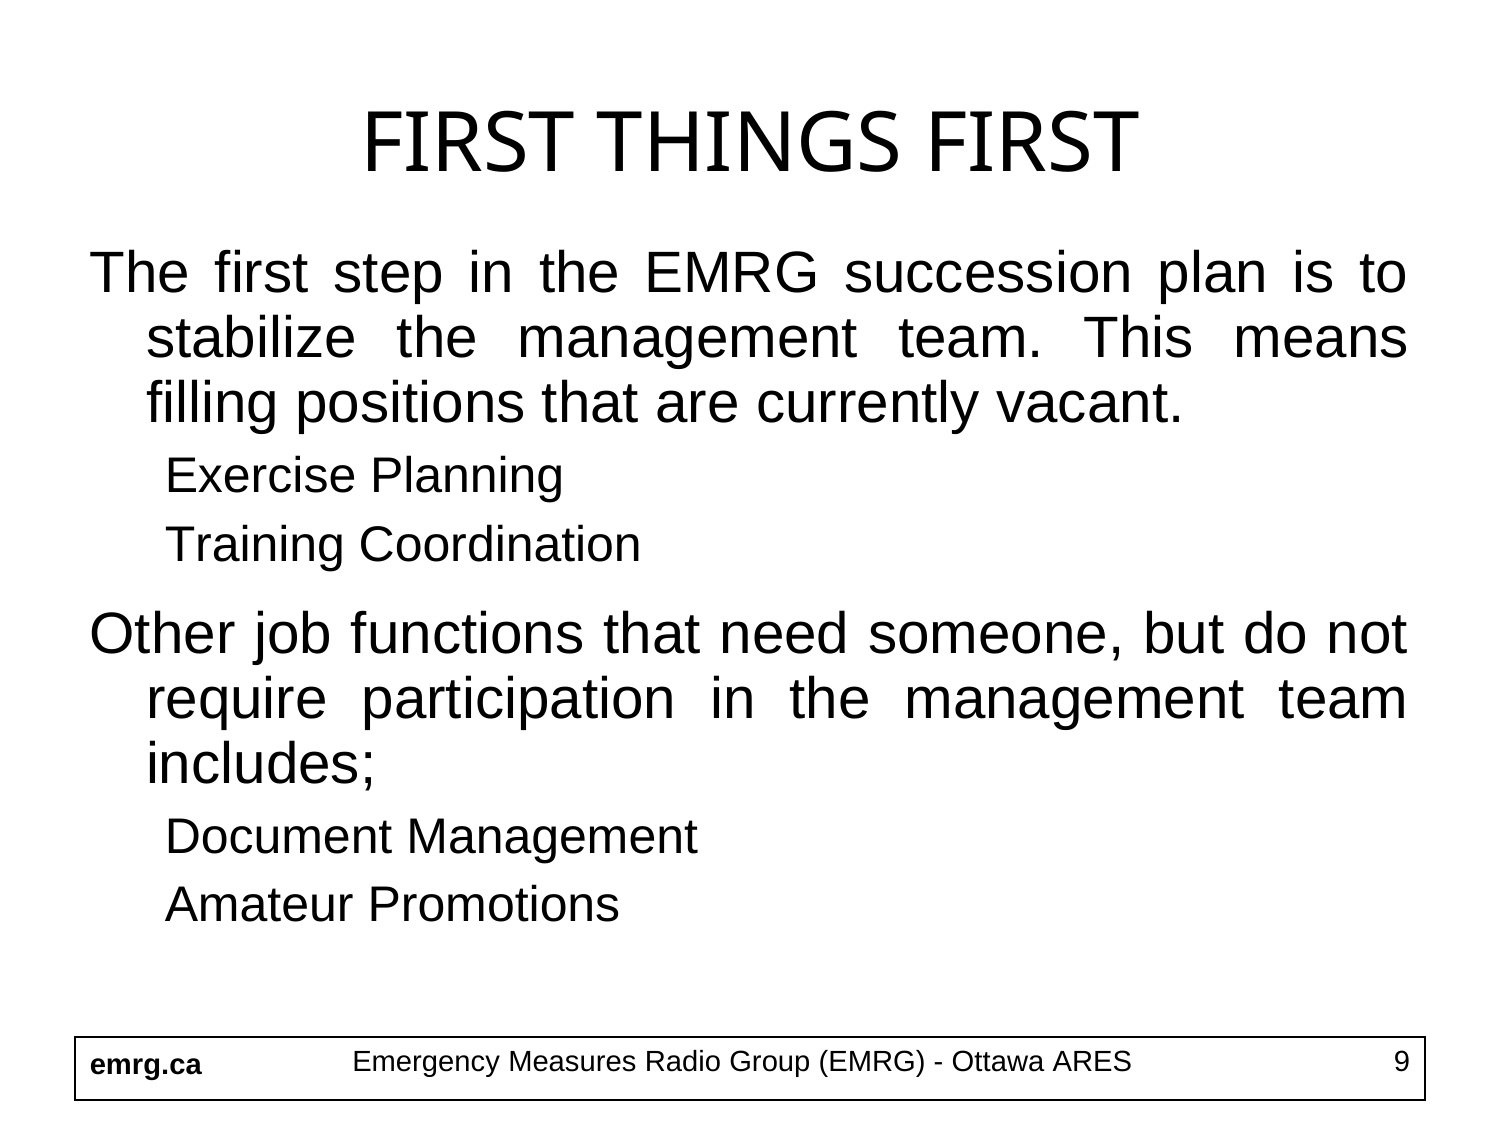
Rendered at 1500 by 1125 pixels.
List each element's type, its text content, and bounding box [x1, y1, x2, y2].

list The first step in the EMRG succession plan is to stabilize the management team. This means filling positions that are currently vacant. Exercise Planning Training Coordination Other job functions that need someone, but do not require participation in the management team includes; Document Management Amateur Promotions [75, 232, 1426, 1086]
title FIRST THINGS FIRST [75, 45, 1426, 232]
